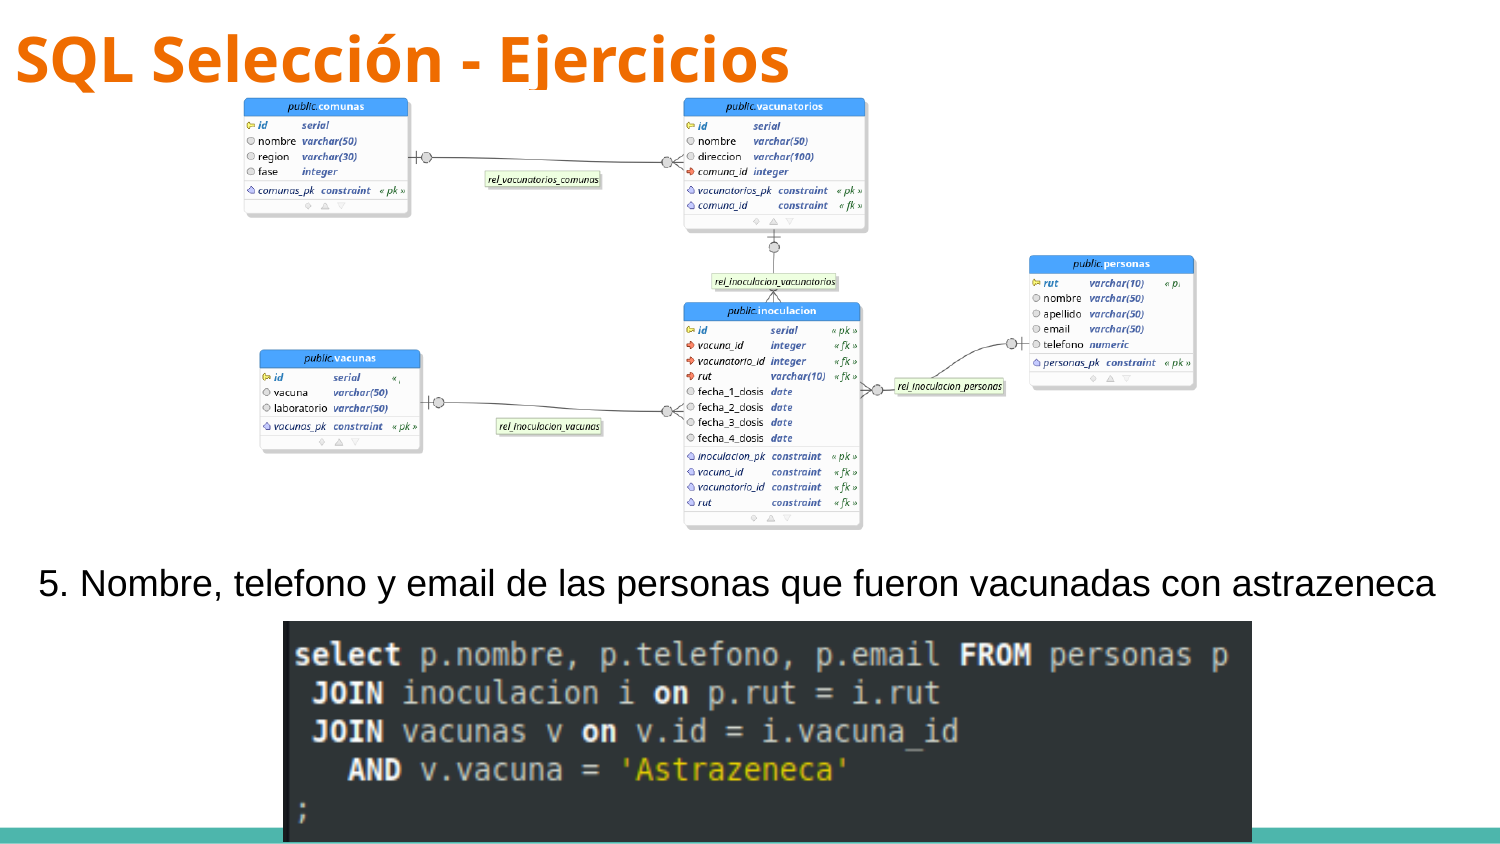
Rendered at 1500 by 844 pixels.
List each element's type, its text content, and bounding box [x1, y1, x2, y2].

picture [283, 621, 1252, 842]
text_box 5. Nombre, telefono y email de las personas que fueron vacunadas con astrazeneca [23, 555, 1500, 654]
title SQL Selección - Ejercicios [0, 0, 1398, 116]
picture [236, 90, 1205, 538]
